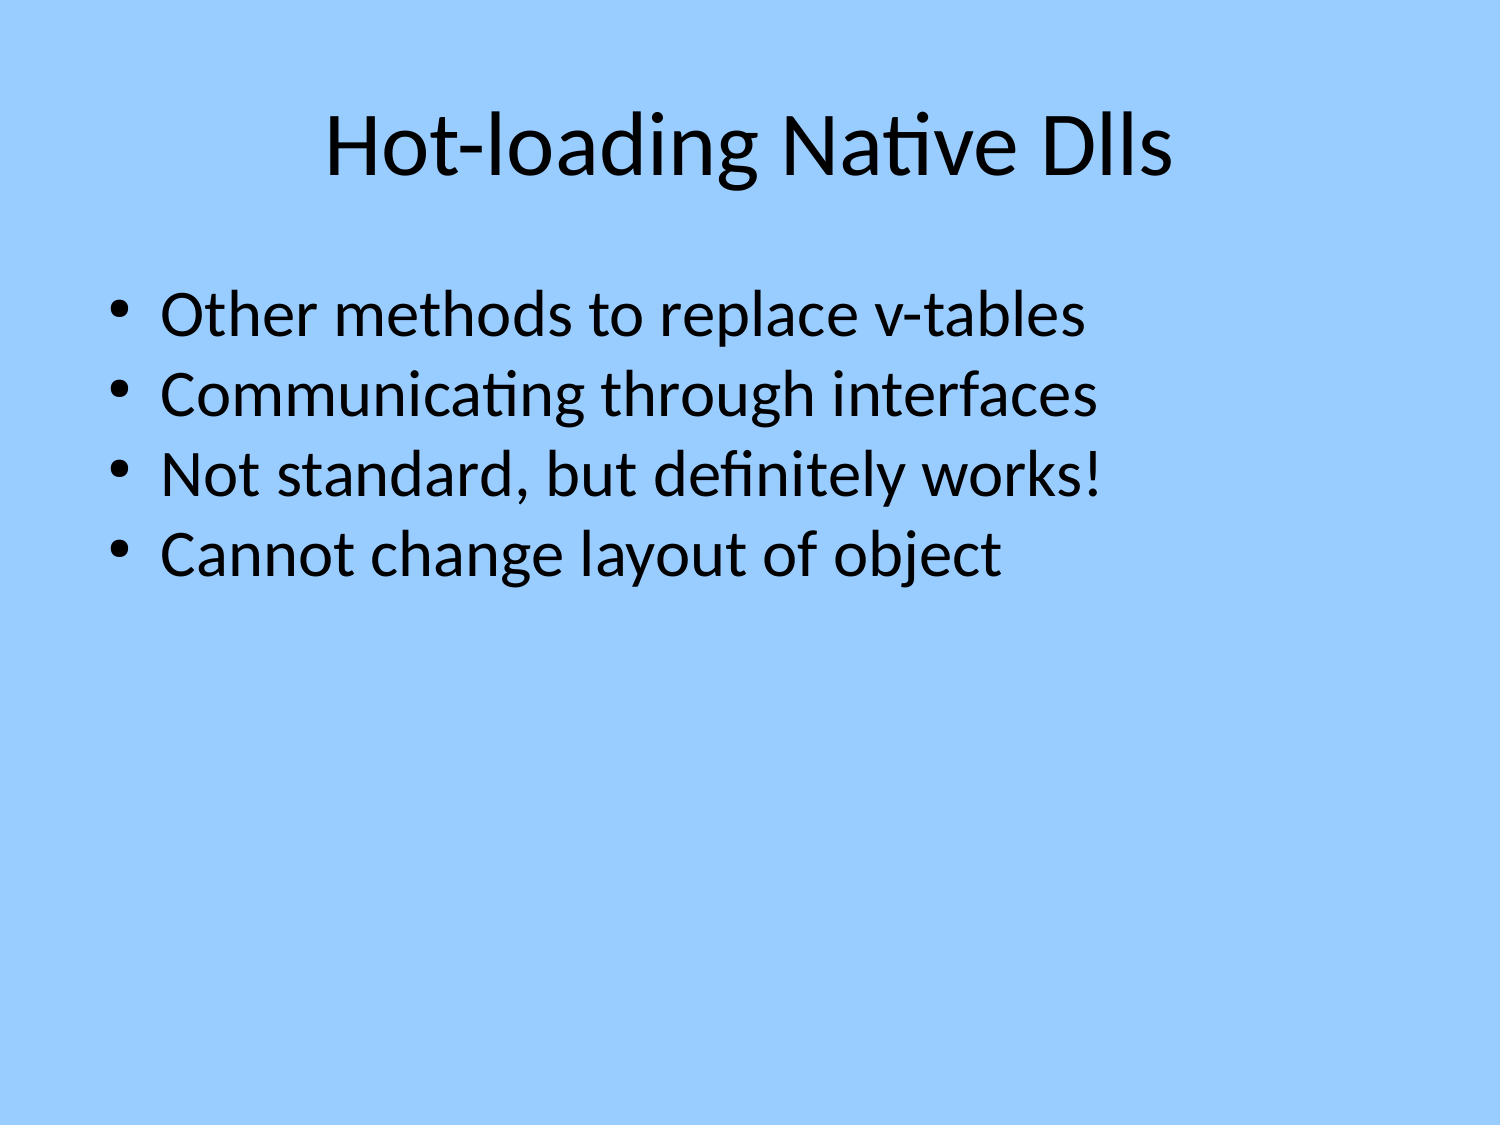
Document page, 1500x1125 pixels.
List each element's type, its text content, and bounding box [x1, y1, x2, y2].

list Other methods to replace v-tables Communicating through interfaces Not standard, but definitely works! Cannot change layout of object [75, 262, 1425, 1005]
title Hot-loading Native Dlls [75, 45, 1425, 233]
